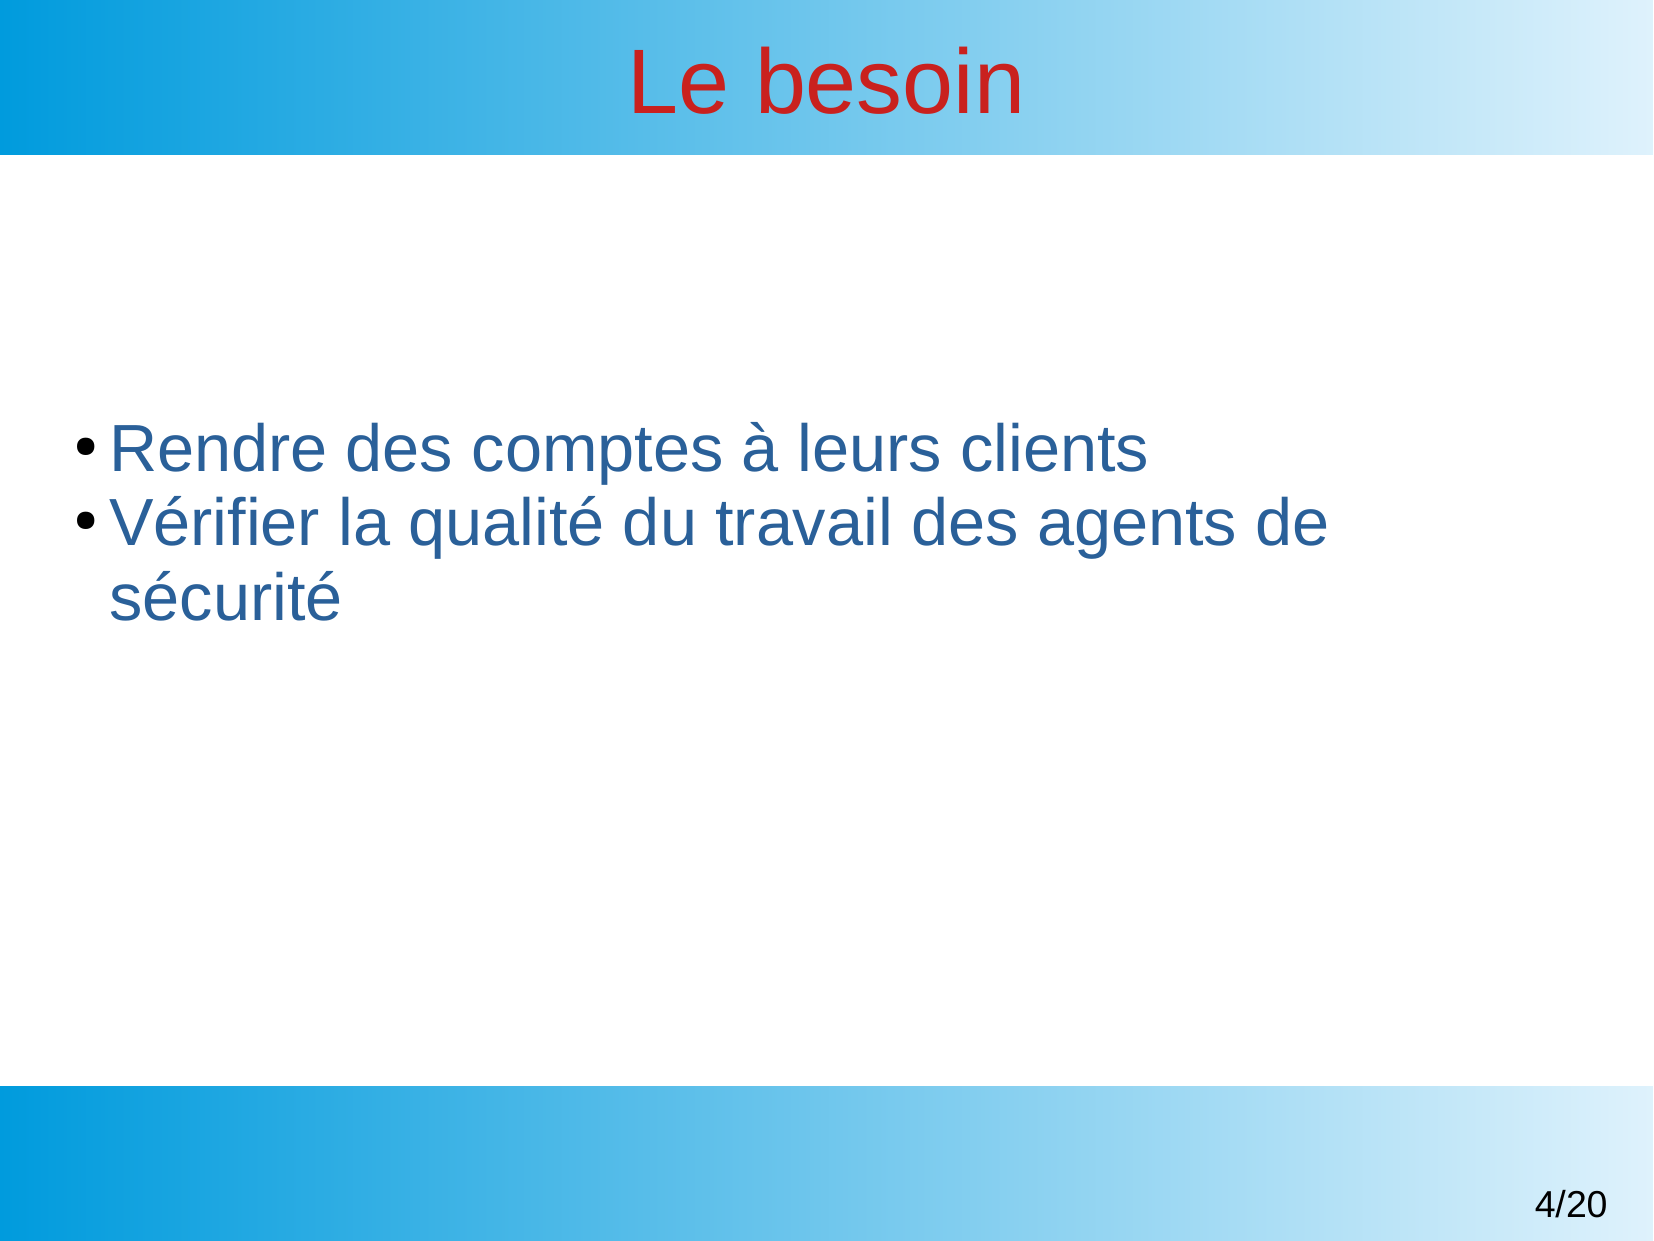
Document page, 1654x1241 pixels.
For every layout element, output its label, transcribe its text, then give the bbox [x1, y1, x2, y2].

title Le besoin [82, 29, 1571, 135]
text_box <numéro>/20 [1520, 1175, 1654, 1241]
text_box Rendre des comptes à leurs clients Vérifier la qualité du travail des agents de sécurité [59, 188, 1571, 857]
